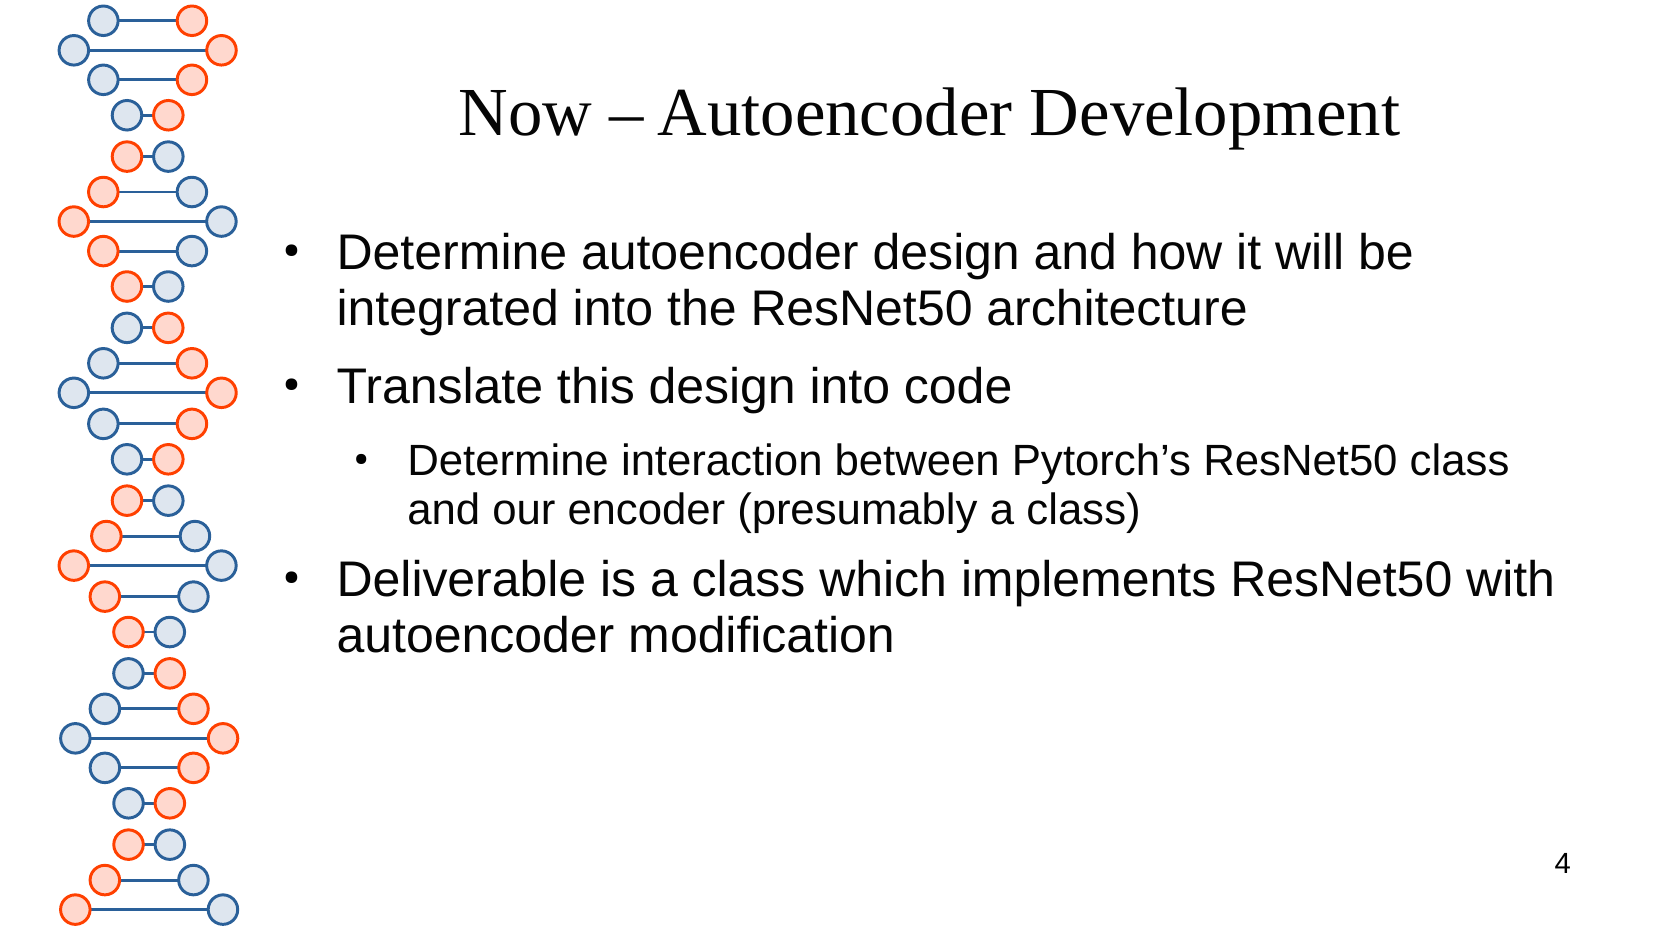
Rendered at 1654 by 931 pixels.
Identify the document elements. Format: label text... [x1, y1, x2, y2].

list Determine autoencoder design and how it will be integrated into the ResNet50 architecture Translate this design into code Determine interaction between Pytorch’s ResNet50 class and our encoder (presumably a class) Deliverable is a class which implements ResNet50 with autoencoder modification [265, 224, 1595, 764]
title Now – Autoencoder Development [265, 35, 1595, 189]
